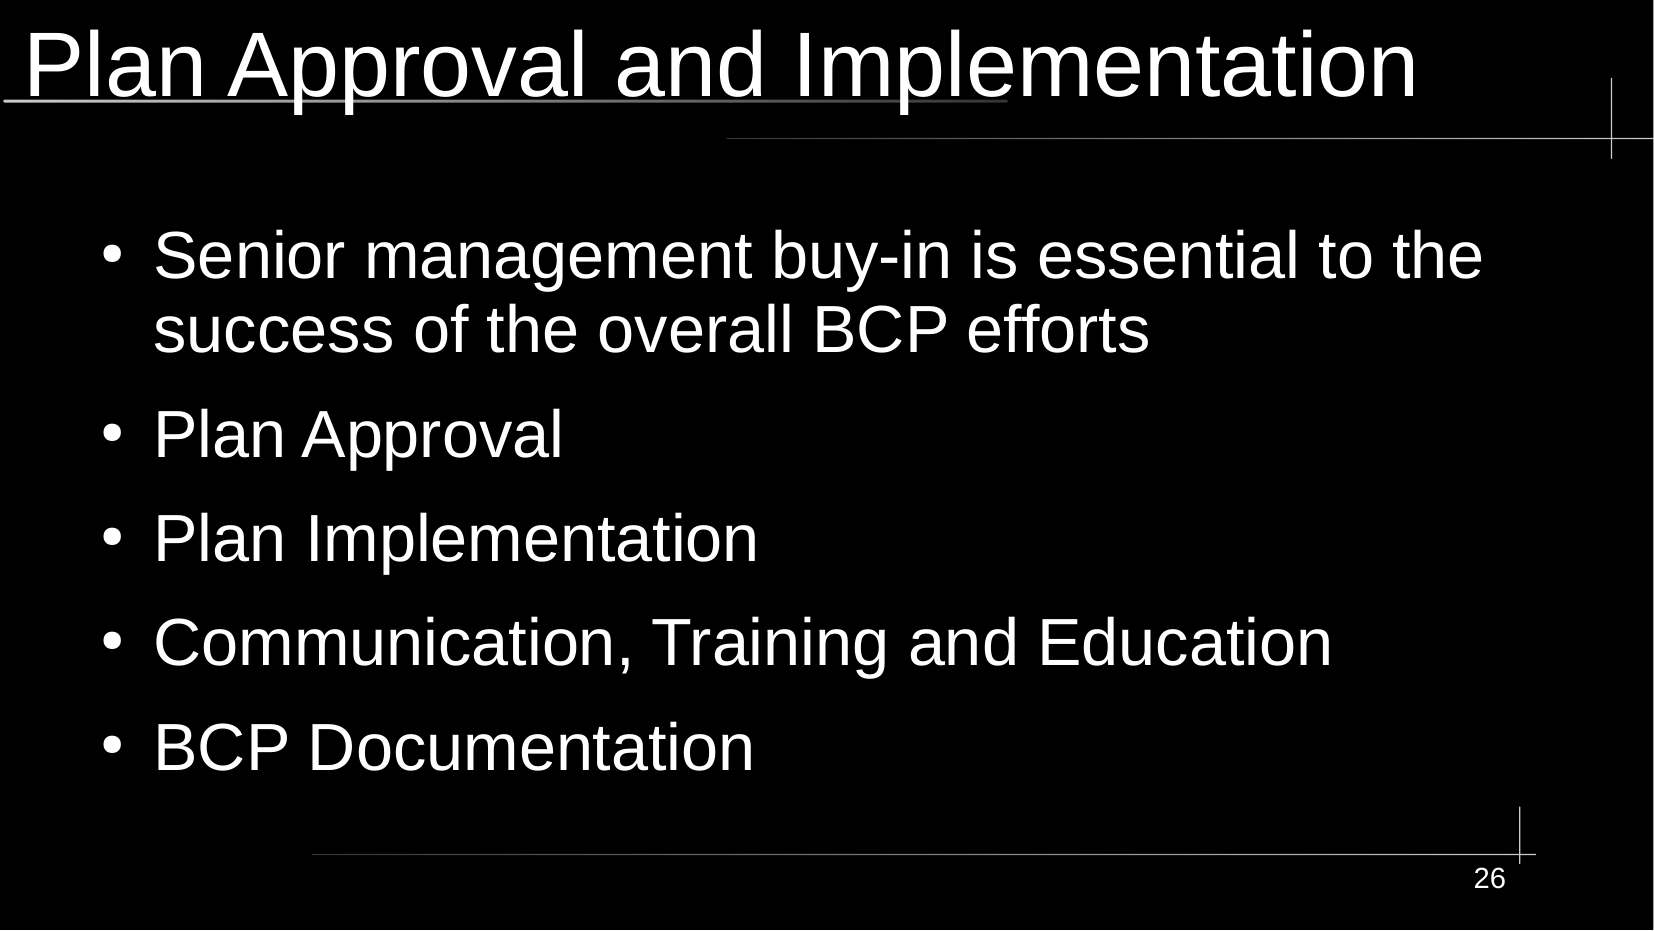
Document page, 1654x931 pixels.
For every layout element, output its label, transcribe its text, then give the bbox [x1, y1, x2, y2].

title Plan Approval and Implementation [23, 11, 1589, 119]
list Senior management buy-in is essential to the success of the overall BCP efforts Plan Approval Plan Implementation Communication, Training and Education BCP Documentation [82, 217, 1571, 851]
